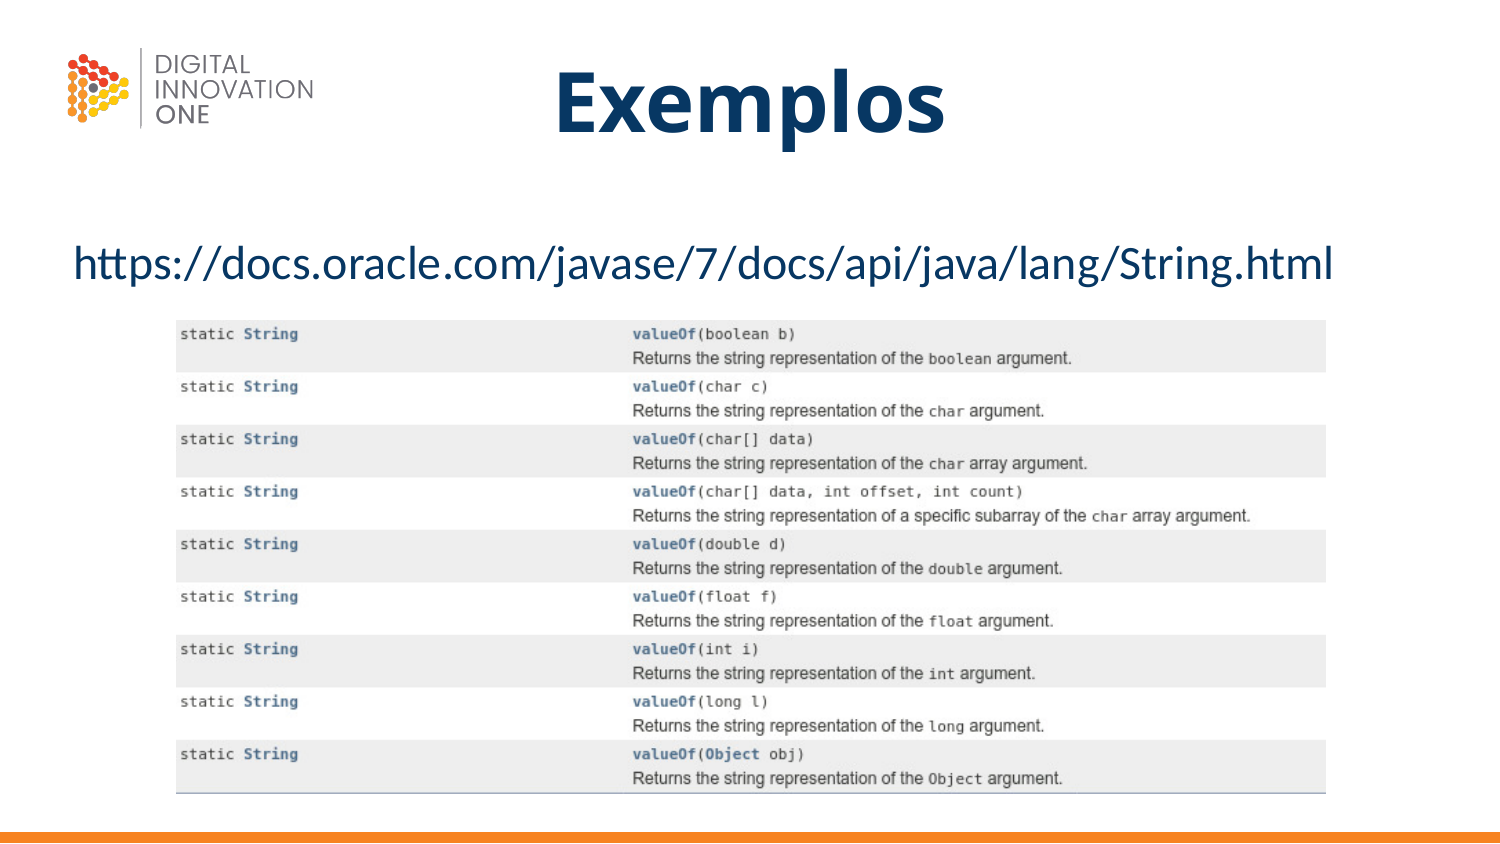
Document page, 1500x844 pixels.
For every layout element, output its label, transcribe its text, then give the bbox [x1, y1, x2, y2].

text_box [0, 832, 1500, 843]
picture [176, 320, 1326, 794]
subtitle Exemplos [51, 50, 1449, 148]
picture [51, 39, 330, 137]
text_box https://docs.oracle.com/javase/7/docs/api/java/lang/String.html​ [58, 216, 1449, 717]
